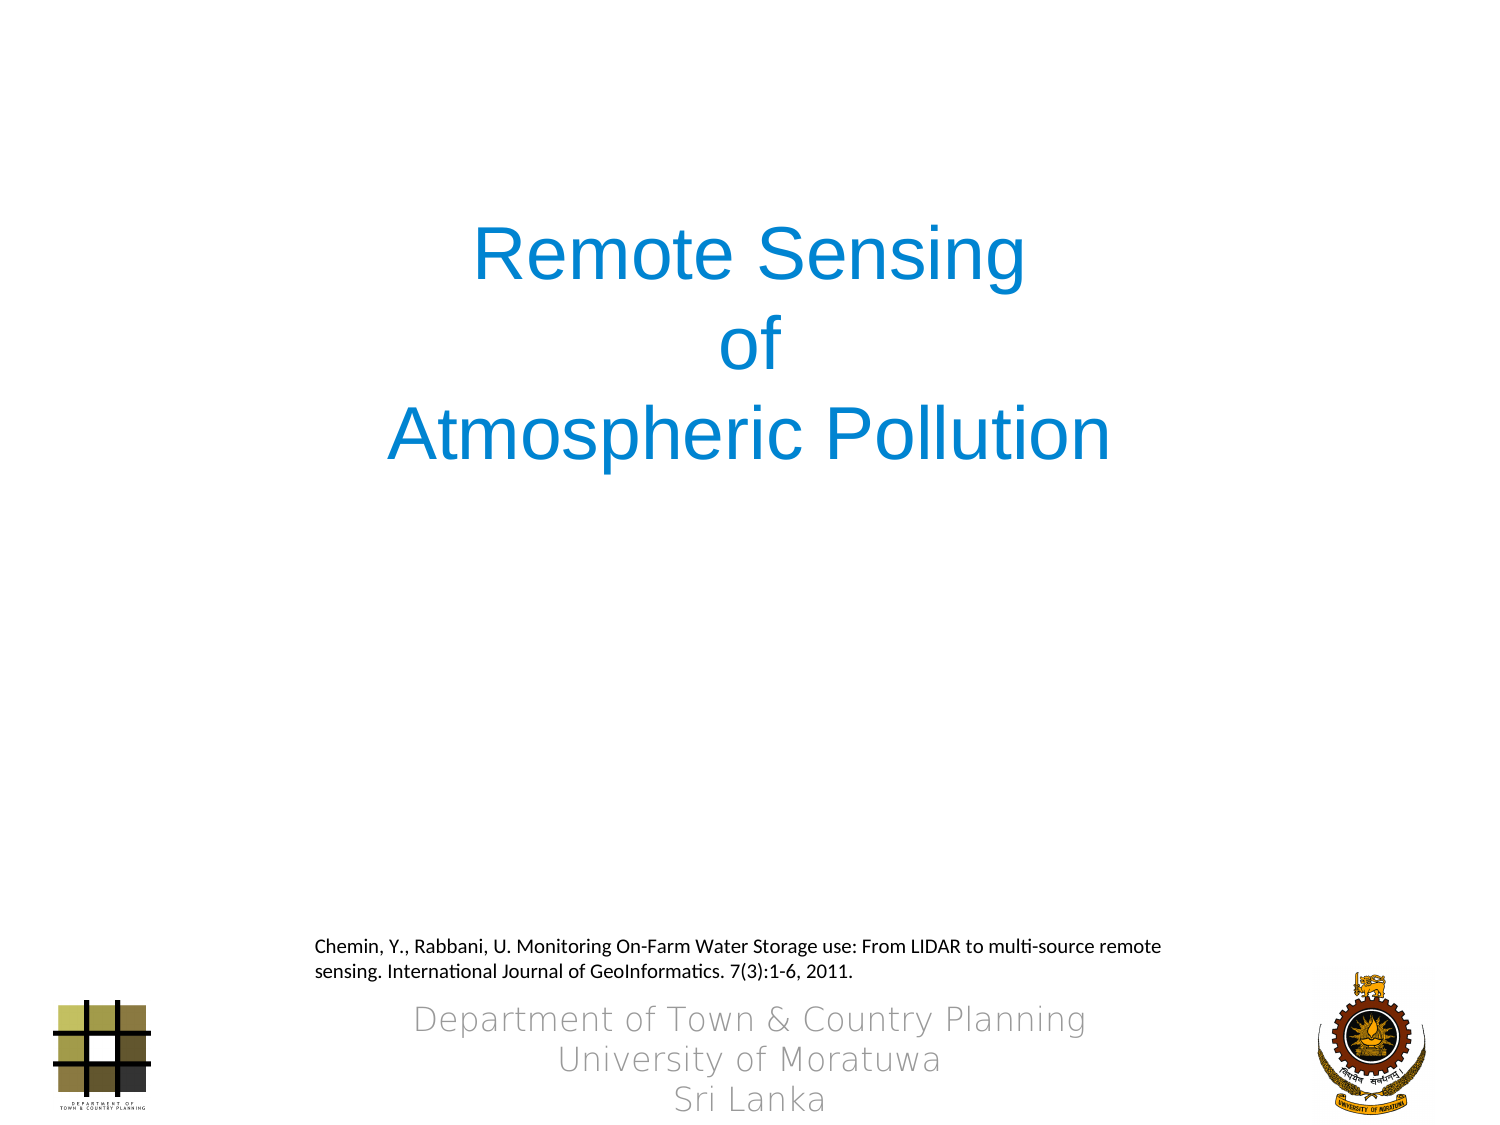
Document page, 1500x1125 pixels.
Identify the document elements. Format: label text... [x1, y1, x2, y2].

picture [1312, 966, 1435, 1125]
picture [53, 1000, 151, 1110]
text_box Chemin, Y., Rabbani, U. Monitoring On-Farm Water Storage use: From LIDAR to multi-source remote sensing. International Journal of GeoInformatics. 7(3):1-6, 2011. [300, 925, 1236, 991]
title Remote Sensing of Atmospheric Pollution [75, 196, 1426, 482]
